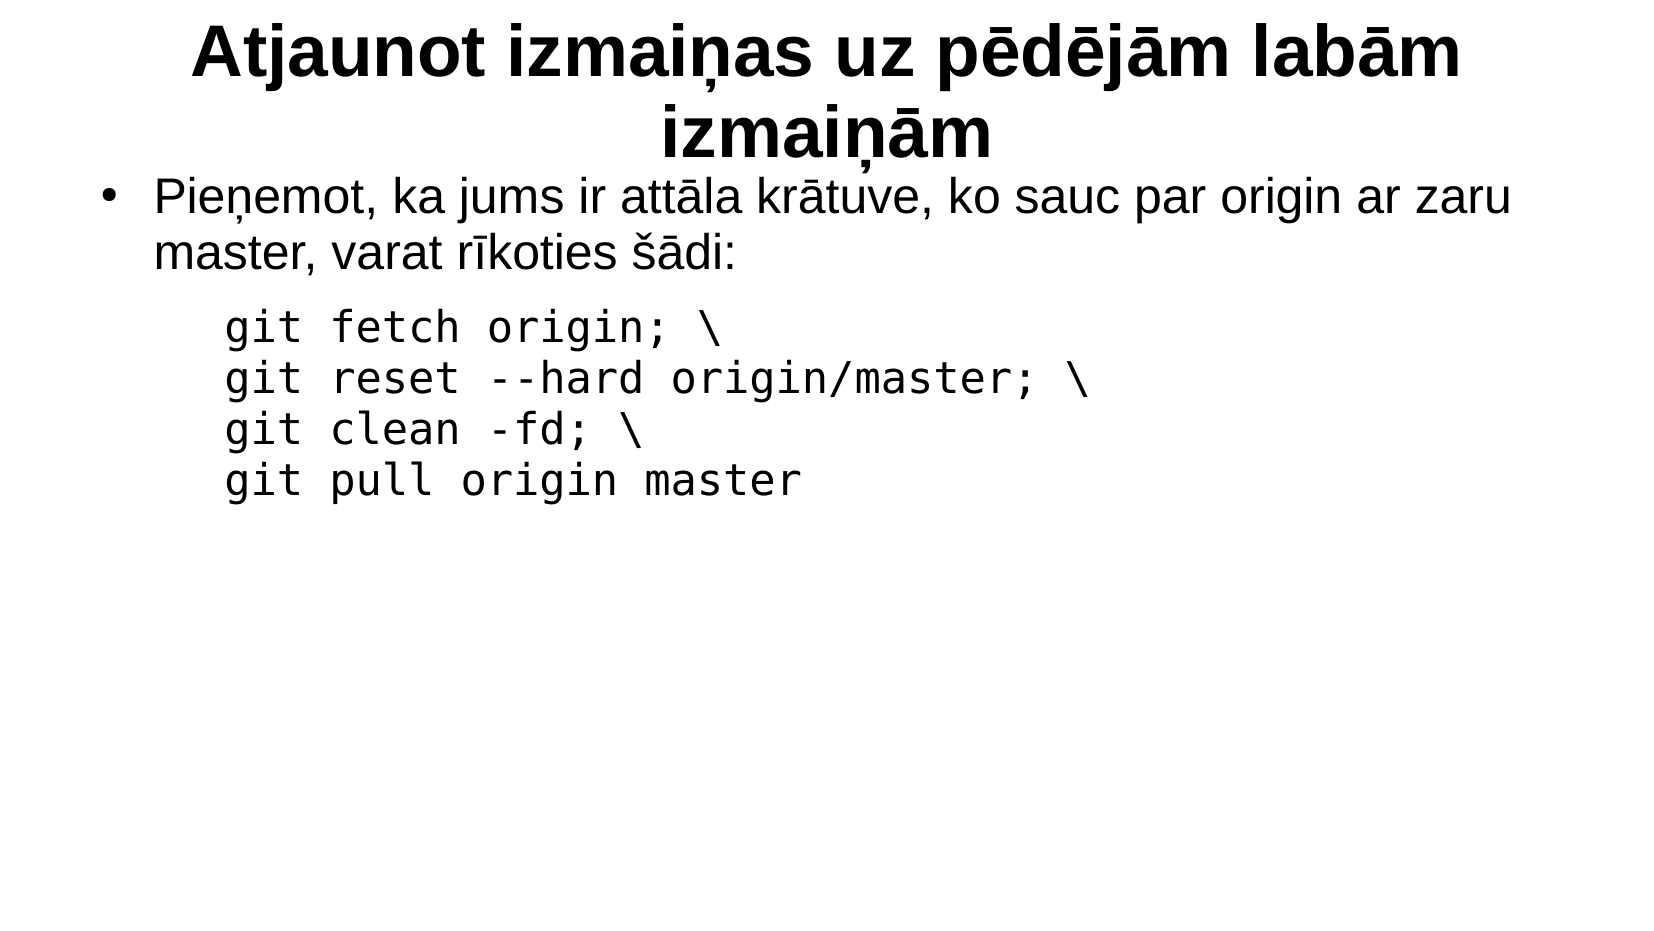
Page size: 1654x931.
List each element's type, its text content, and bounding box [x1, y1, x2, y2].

title Atjaunot izmaiņas uz pēdējām labām izmaiņām [82, 9, 1571, 174]
list Pieņemot, ka jums ir attāla krātuve, ko sauc par origin ar zaru master, varat rīkoties šādi: git fetch origin; \ git reset --hard origin/master; \ git clean -fd; \ git pull origin master [82, 168, 1538, 889]
